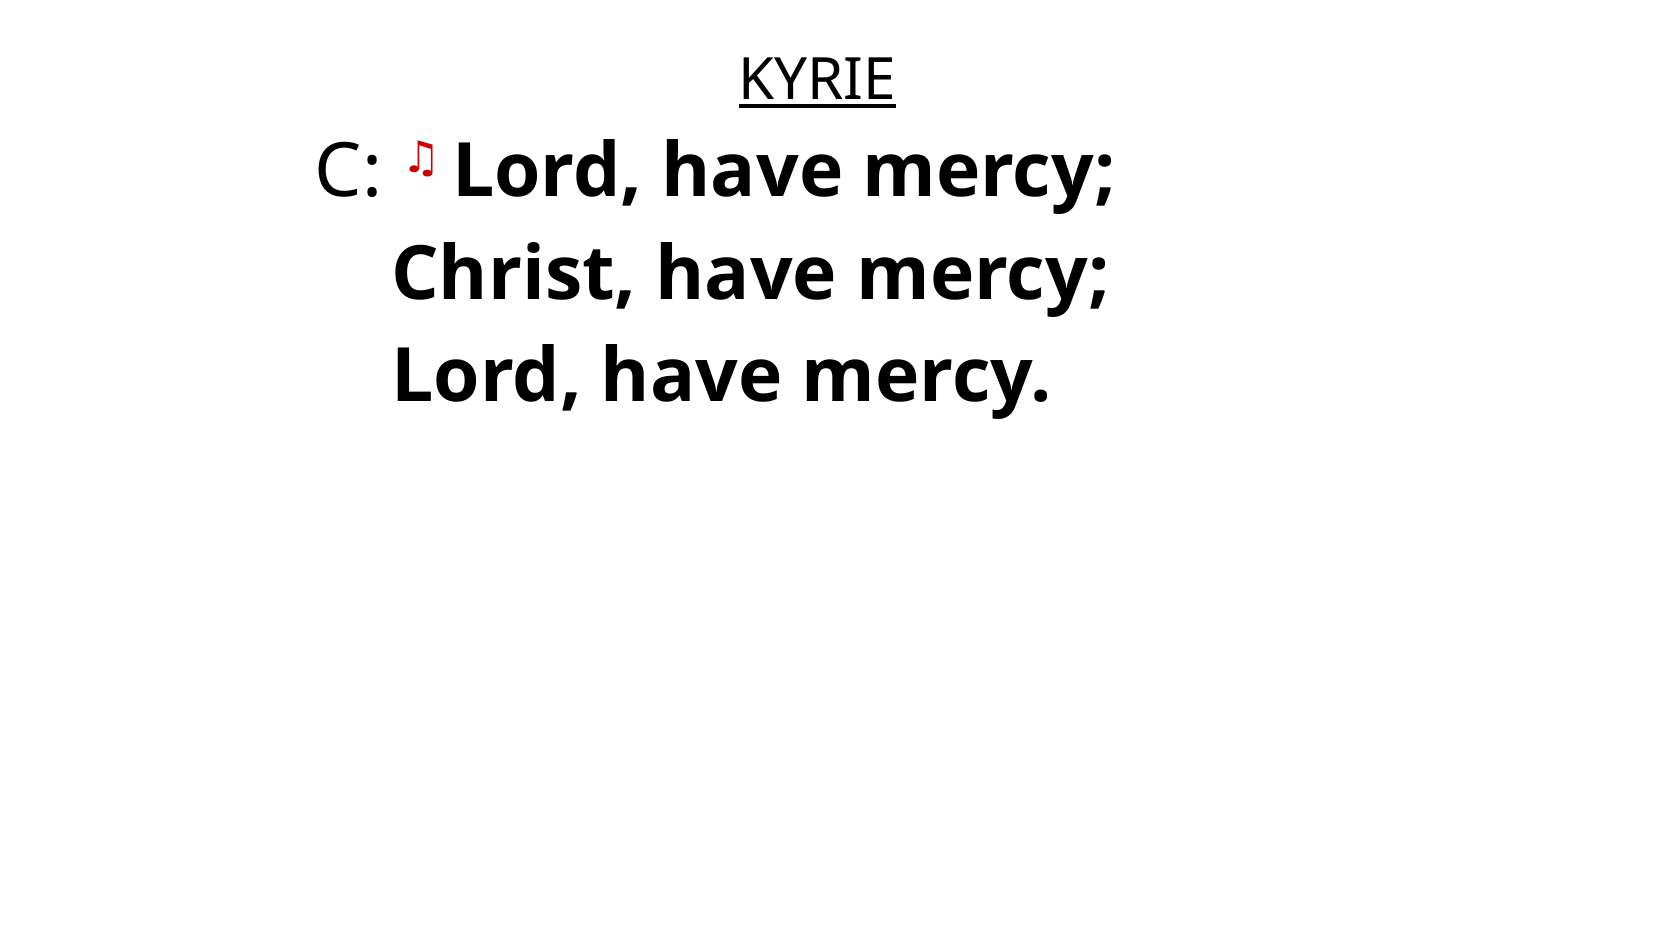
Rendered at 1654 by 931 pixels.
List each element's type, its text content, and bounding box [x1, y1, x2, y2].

text_box KYRIE C: ♫ Lord, have mercy; Christ, have mercy; Lord, have mercy. [300, 30, 1336, 466]
